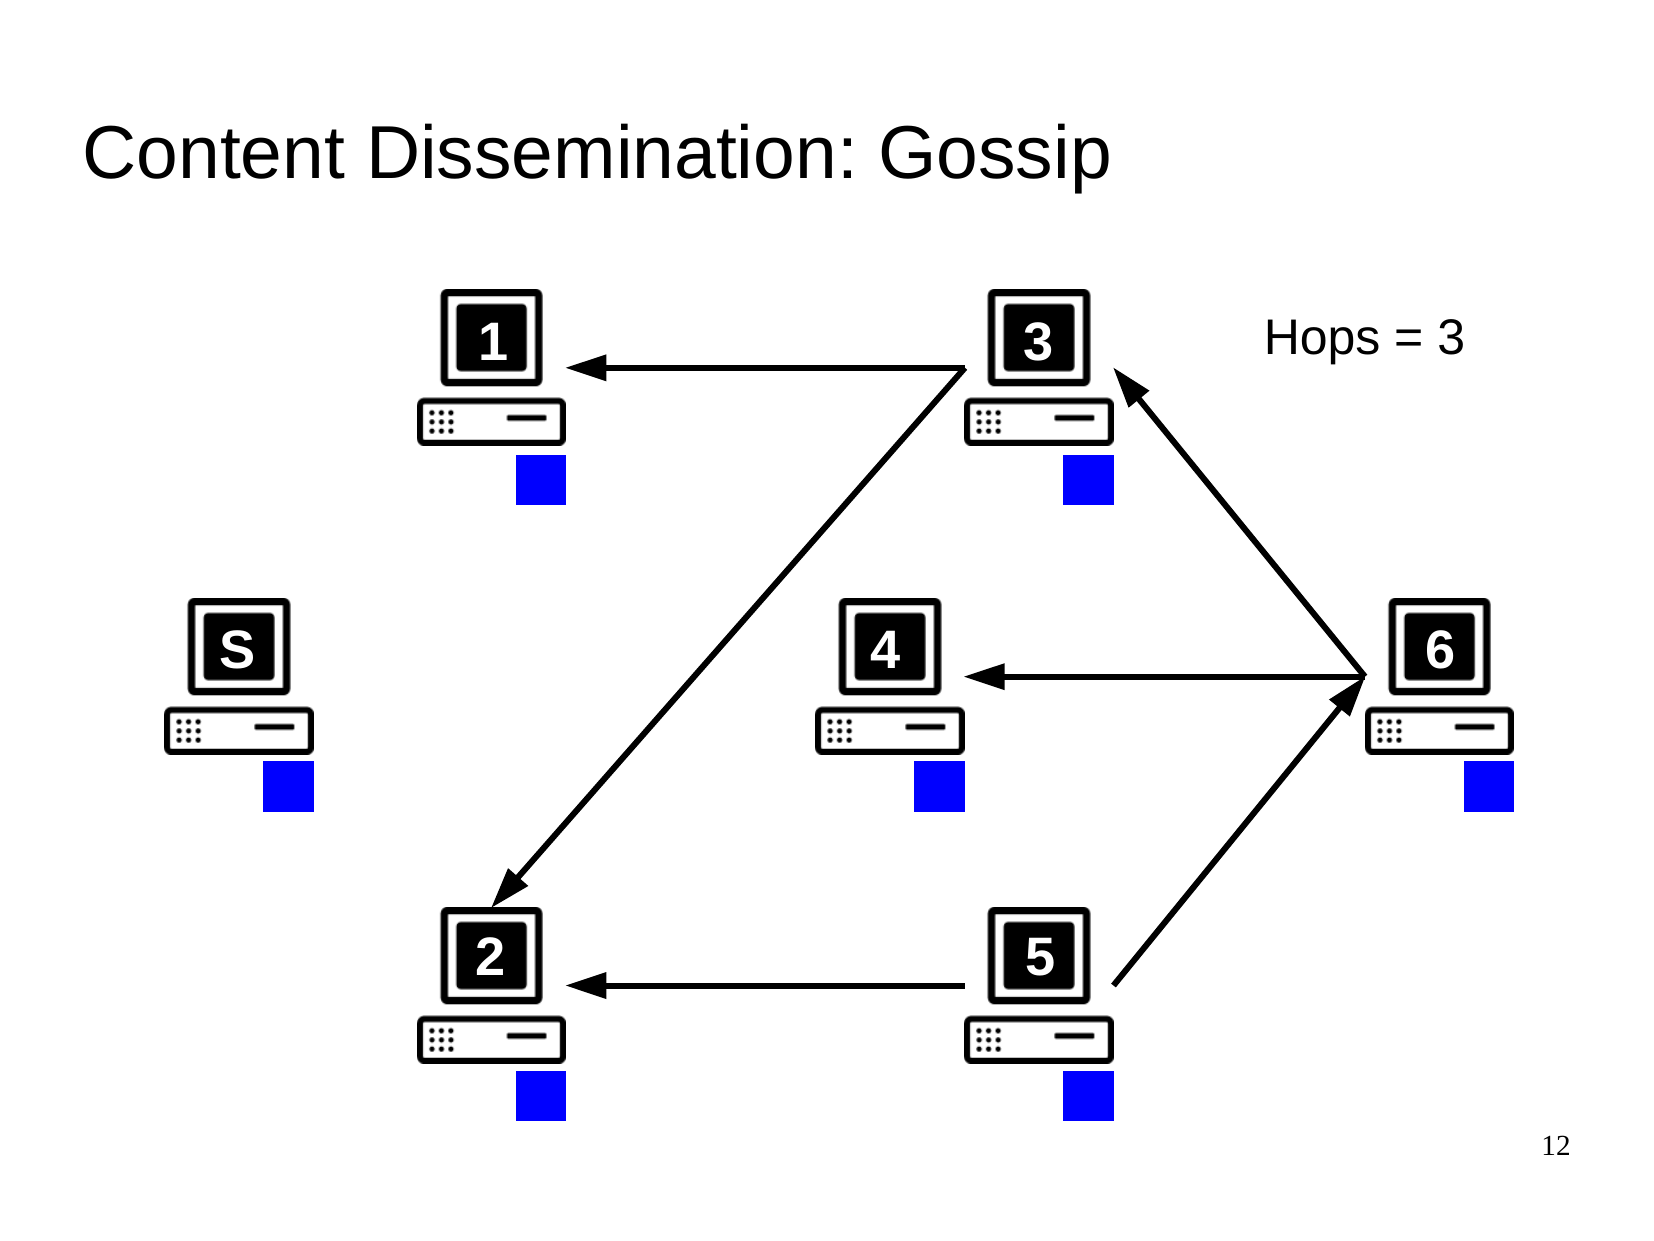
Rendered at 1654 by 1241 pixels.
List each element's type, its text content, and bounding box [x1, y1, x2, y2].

picture [964, 907, 1114, 1064]
picture [417, 907, 566, 1064]
text_box 4 [855, 611, 913, 688]
text_box Hops = 3 [1248, 301, 1502, 373]
text_box [1464, 761, 1514, 812]
text_box 2 [460, 918, 518, 994]
text_box [914, 761, 965, 812]
text_box 5 [1010, 918, 1068, 994]
text_box S [204, 611, 262, 688]
picture [964, 289, 1114, 446]
text_box [516, 1071, 566, 1121]
title Content Dissemination: Gossip [82, 49, 1571, 257]
picture [164, 598, 314, 755]
text_box 6 [1410, 611, 1468, 688]
text_box [1063, 1071, 1114, 1121]
picture [815, 598, 965, 755]
text_box 3 [1009, 303, 1067, 380]
picture [417, 289, 566, 446]
text_box [516, 455, 566, 505]
text_box [1063, 455, 1114, 505]
text_box [263, 761, 314, 812]
text_box 1 [463, 303, 521, 380]
picture [1365, 598, 1514, 755]
